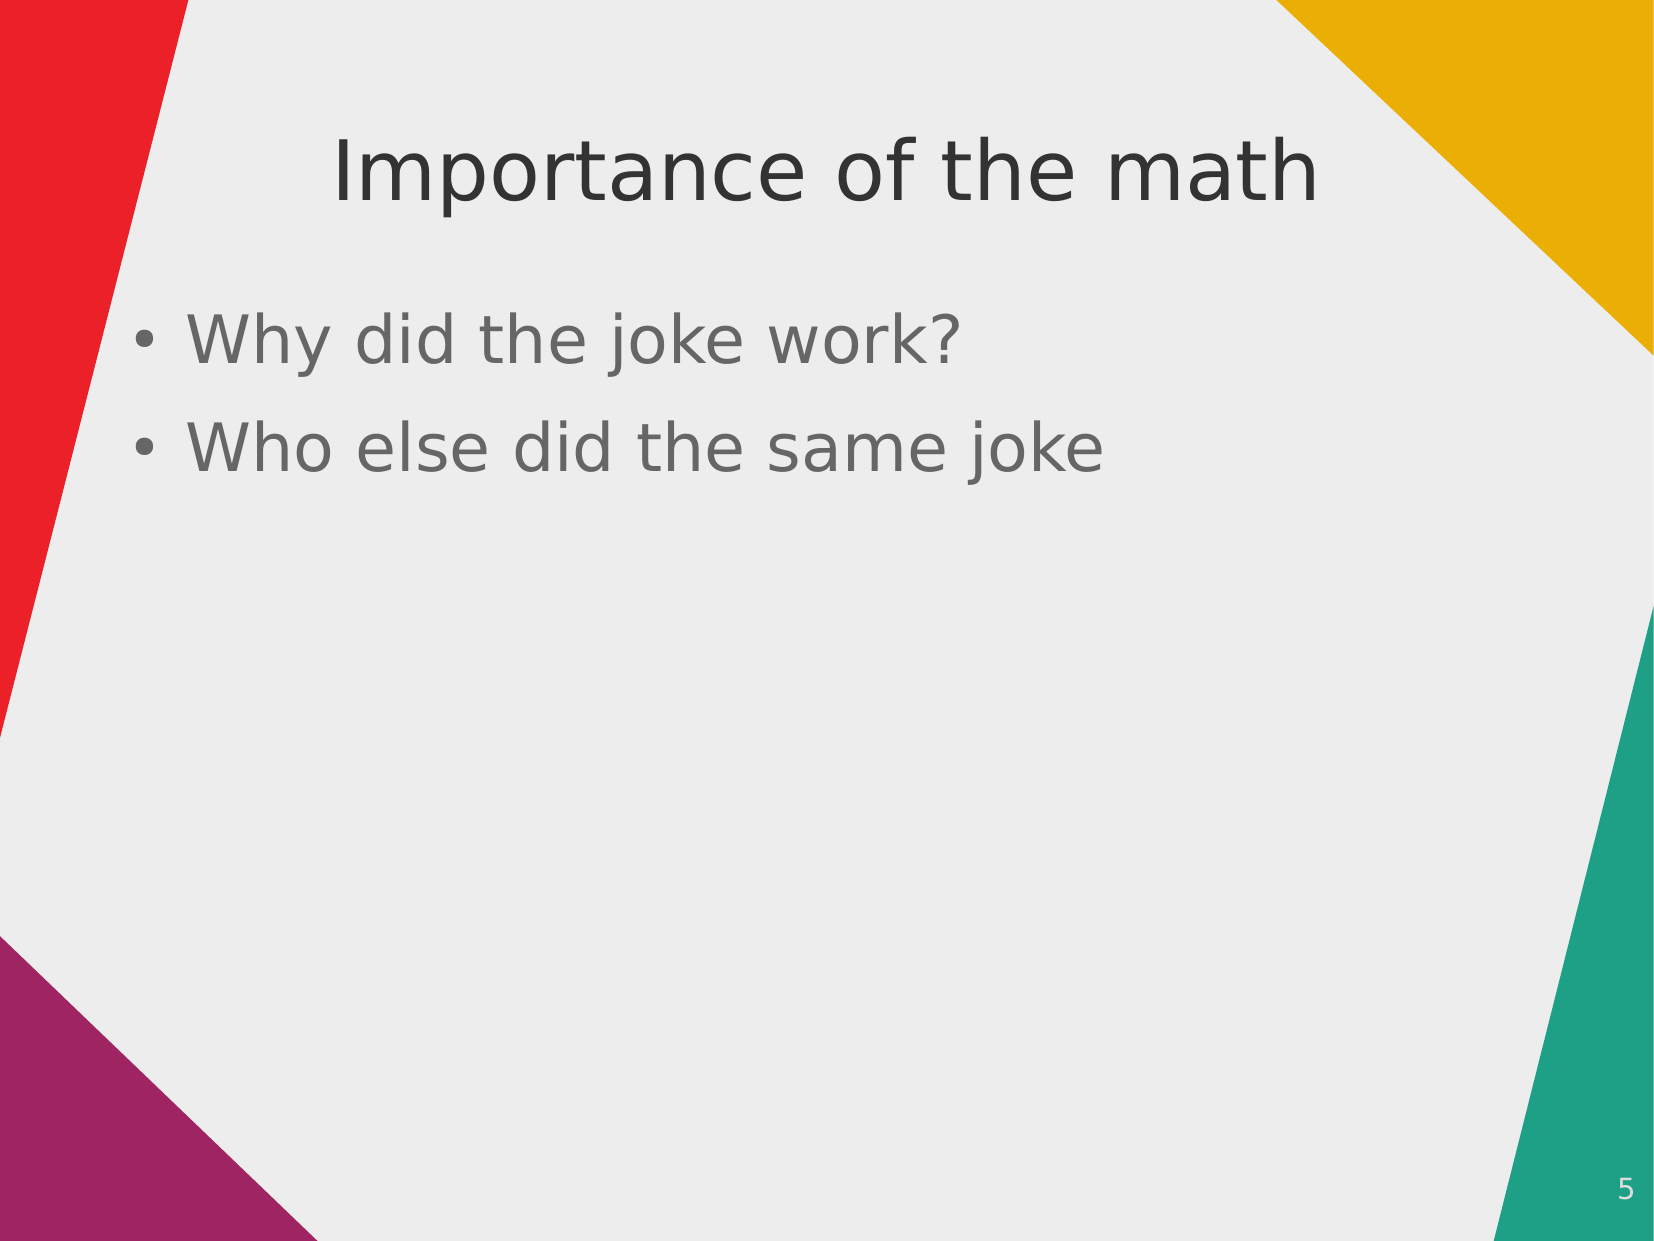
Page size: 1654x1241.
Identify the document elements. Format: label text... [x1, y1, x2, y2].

list Why did the joke work? Who else did the same joke [114, 302, 1539, 1033]
title Importance of the math [114, 73, 1539, 271]
